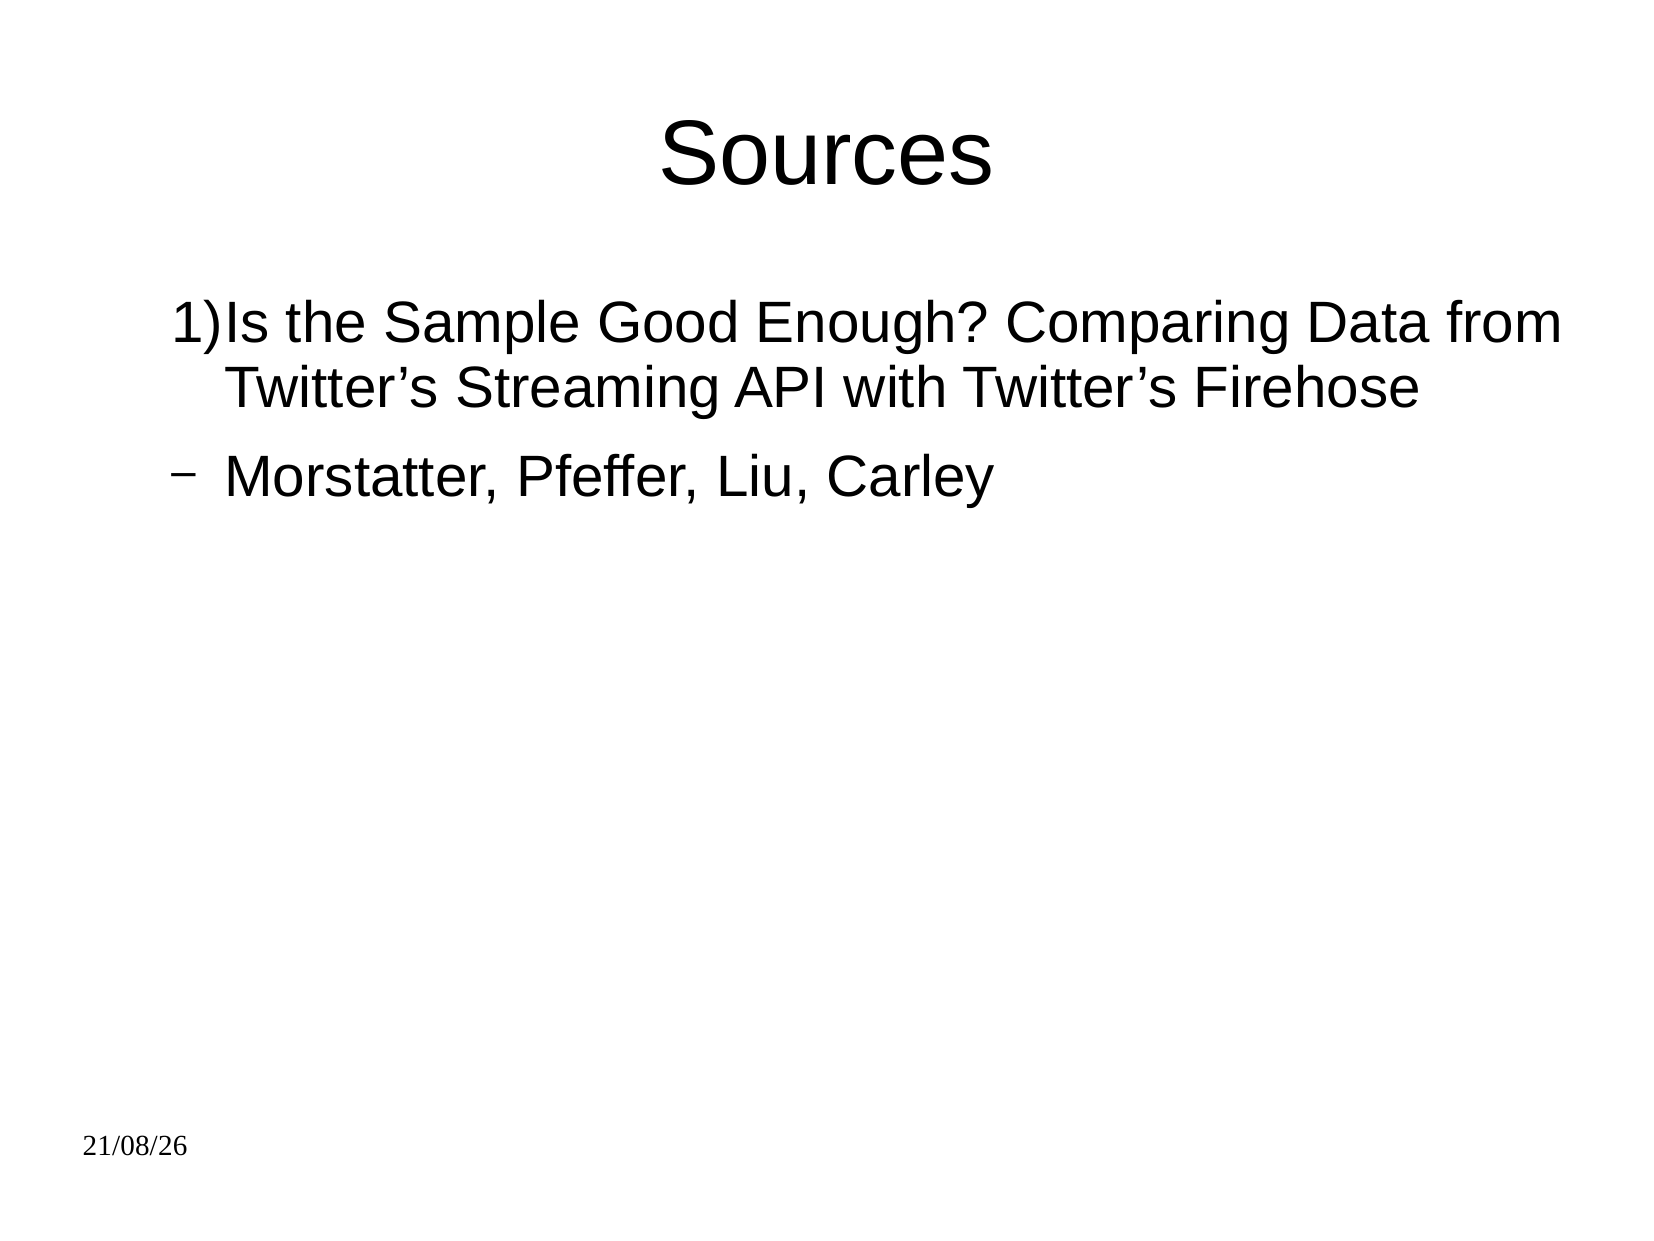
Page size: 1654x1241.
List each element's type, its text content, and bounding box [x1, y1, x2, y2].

list Is the Sample Good Enough? Comparing Data from Twitter’s Streaming API with Twitter’s Firehose Morstatter, Pfeffer, Liu, Carley [82, 290, 1571, 1010]
title Sources [82, 49, 1571, 257]
